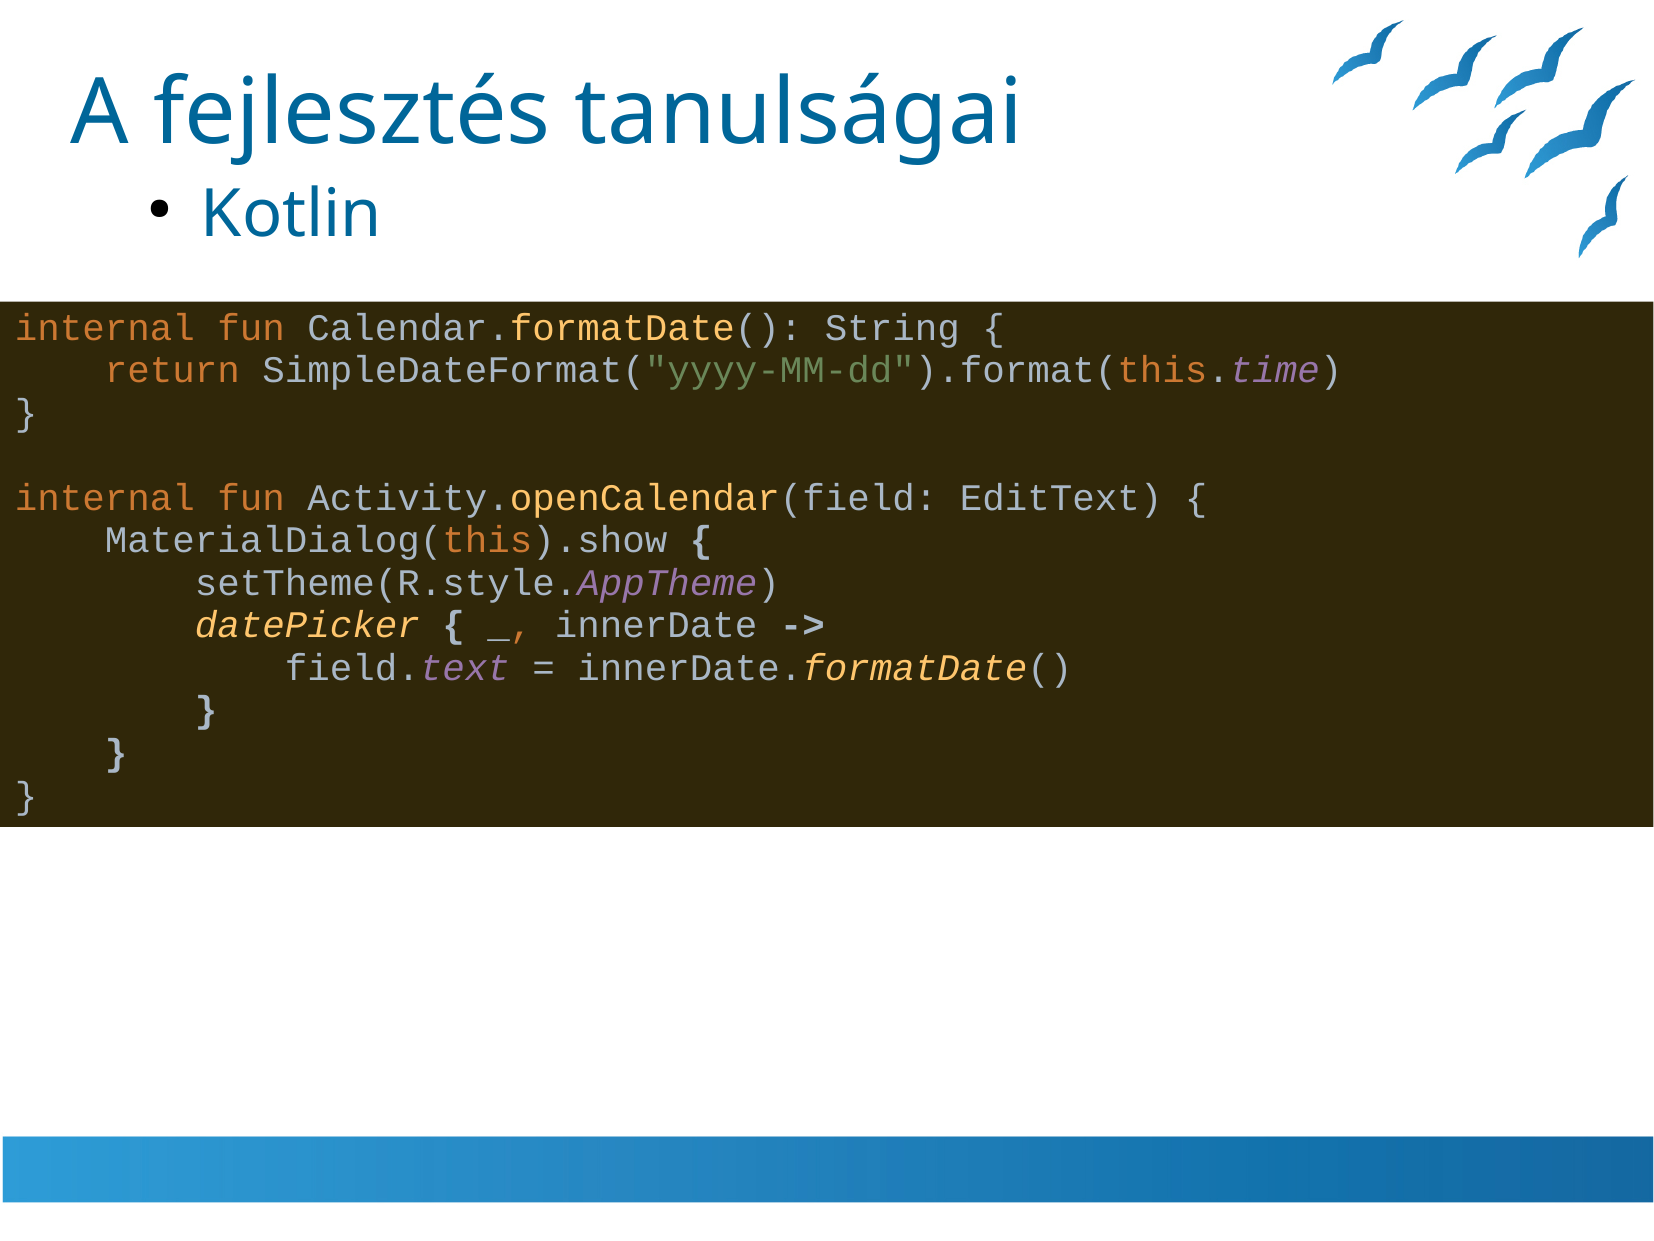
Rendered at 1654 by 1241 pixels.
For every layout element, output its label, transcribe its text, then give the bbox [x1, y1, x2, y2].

picture [0, 827, 1654, 1241]
title A fejlesztés tanulságai [70, 50, 1430, 166]
picture [0, 0, 1654, 301]
list Kotlin [129, 165, 497, 250]
text_box internal fun Calendar.formatDate(): String { return SimpleDateFormat("yyyy-MM-dd").format(this.time) } internal fun Activity.openCalendar(field: EditText) { MaterialDialog(this).show { setTheme(R.style.AppTheme) datePicker { _, innerDate -> field.text = innerDate.formatDate() } } } [0, 301, 1654, 827]
